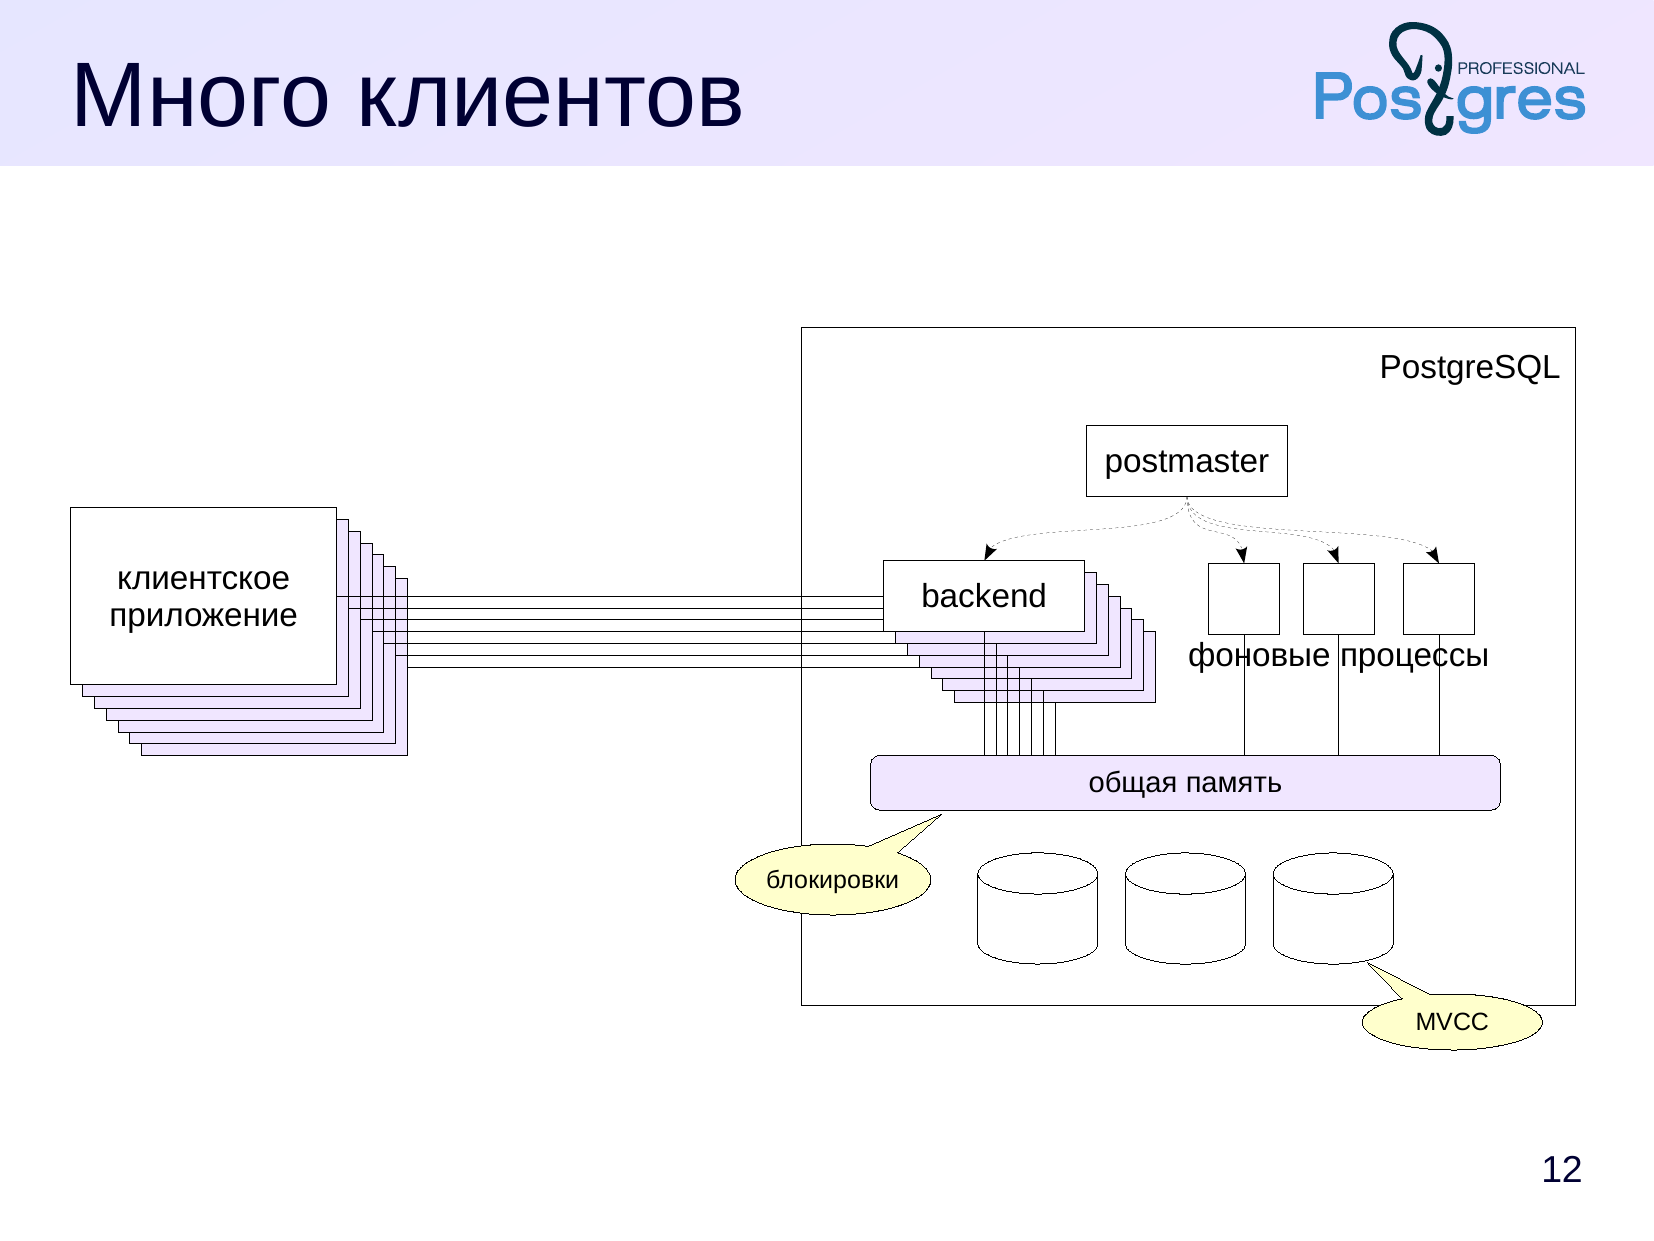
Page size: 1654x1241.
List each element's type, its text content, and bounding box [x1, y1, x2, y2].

list [70, 283, 1583, 1141]
text_box MVCC [1362, 962, 1543, 1051]
text_box postmaster [1086, 425, 1288, 497]
text_box [1125, 876, 1246, 965]
text_box [895, 632, 984, 703]
text_box [1273, 875, 1394, 965]
text_box [1208, 563, 1280, 628]
text_box фоновые процессы [1173, 628, 1505, 681]
text_box общая память [870, 755, 1501, 811]
text_box [1303, 563, 1375, 628]
text_box [977, 875, 1098, 965]
title Много клиентов [70, 43, 1241, 147]
text_box [985, 572, 1156, 703]
text_box [1403, 563, 1475, 628]
text_box backend [883, 560, 1085, 632]
text_box блокировки [735, 814, 942, 916]
